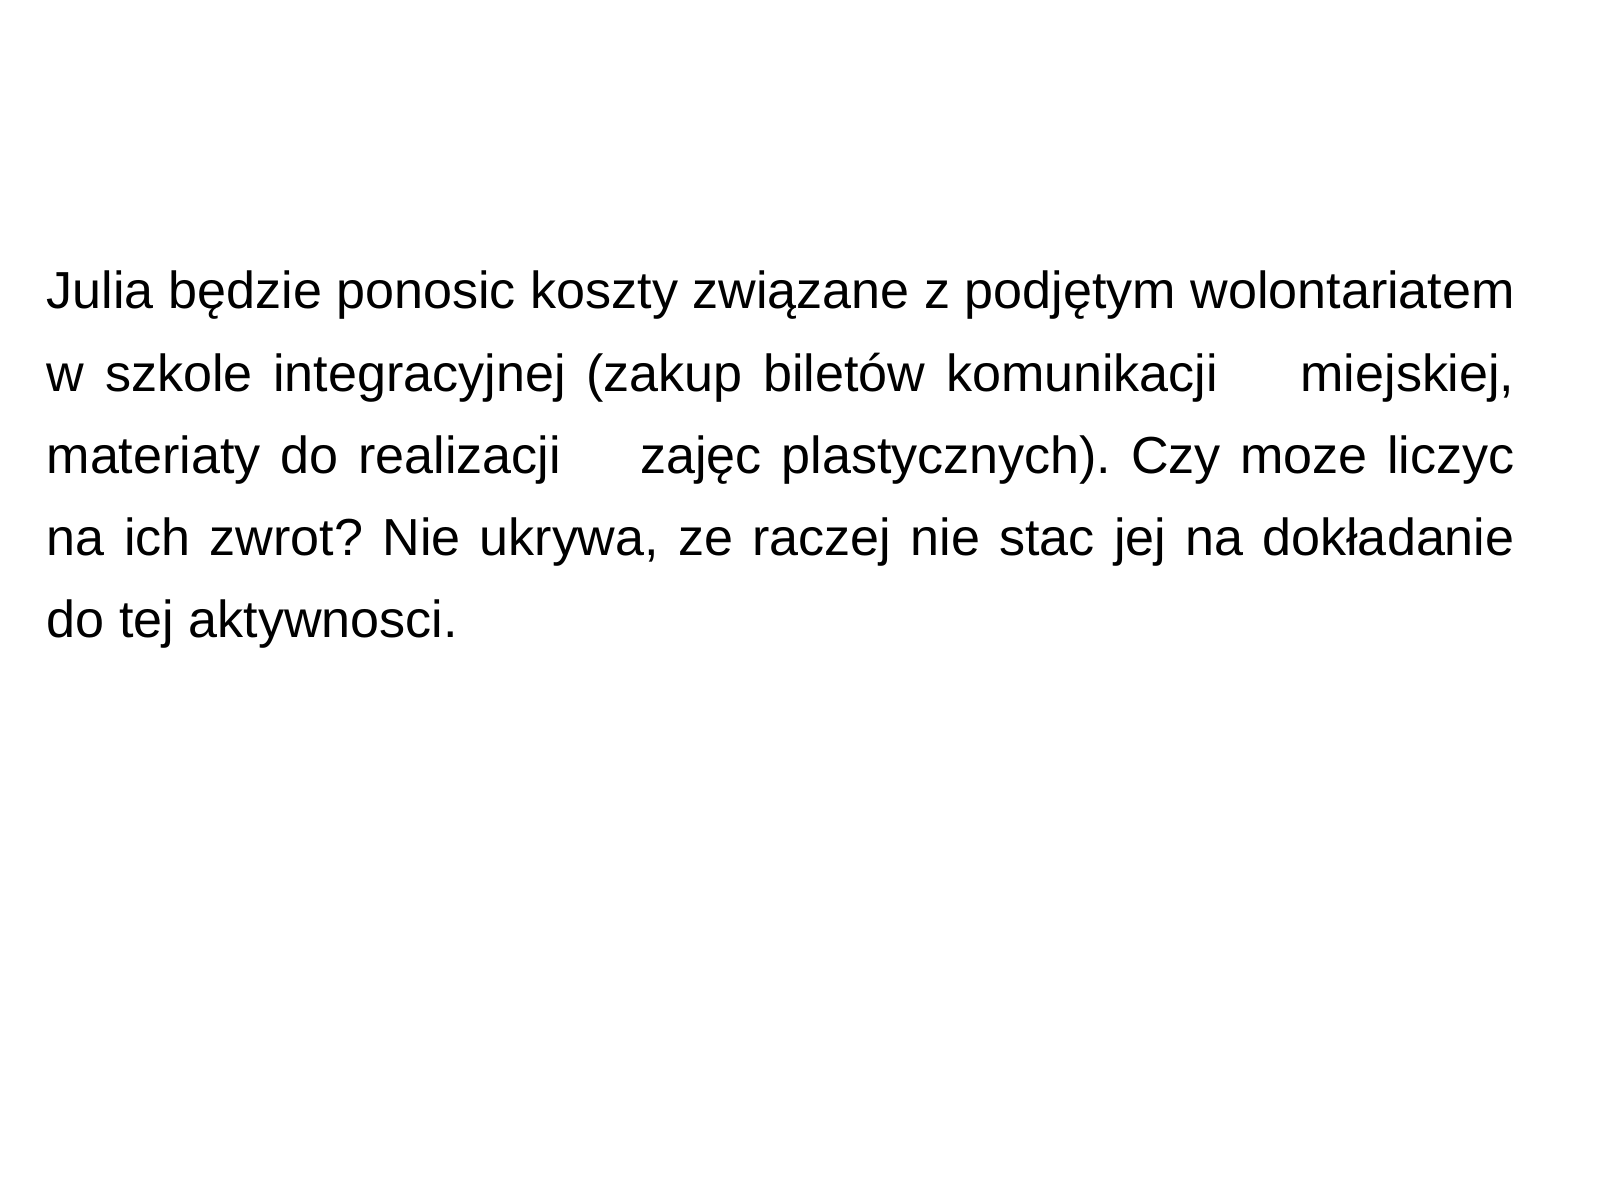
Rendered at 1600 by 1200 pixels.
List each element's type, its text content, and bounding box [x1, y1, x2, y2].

text_box Julia będzie ponosic koszty związane z podjętym wolontariatem w szkole integracyjnej (zakup biletów komunikacji miejskiej, materiaty do realizacji zajęc plastycznych). Czy moze liczyc na ich zwrot? Nie ukrywa, ze raczej nie stac jej na dokładanie do tej aktywnosci. [46, 236, 1516, 797]
